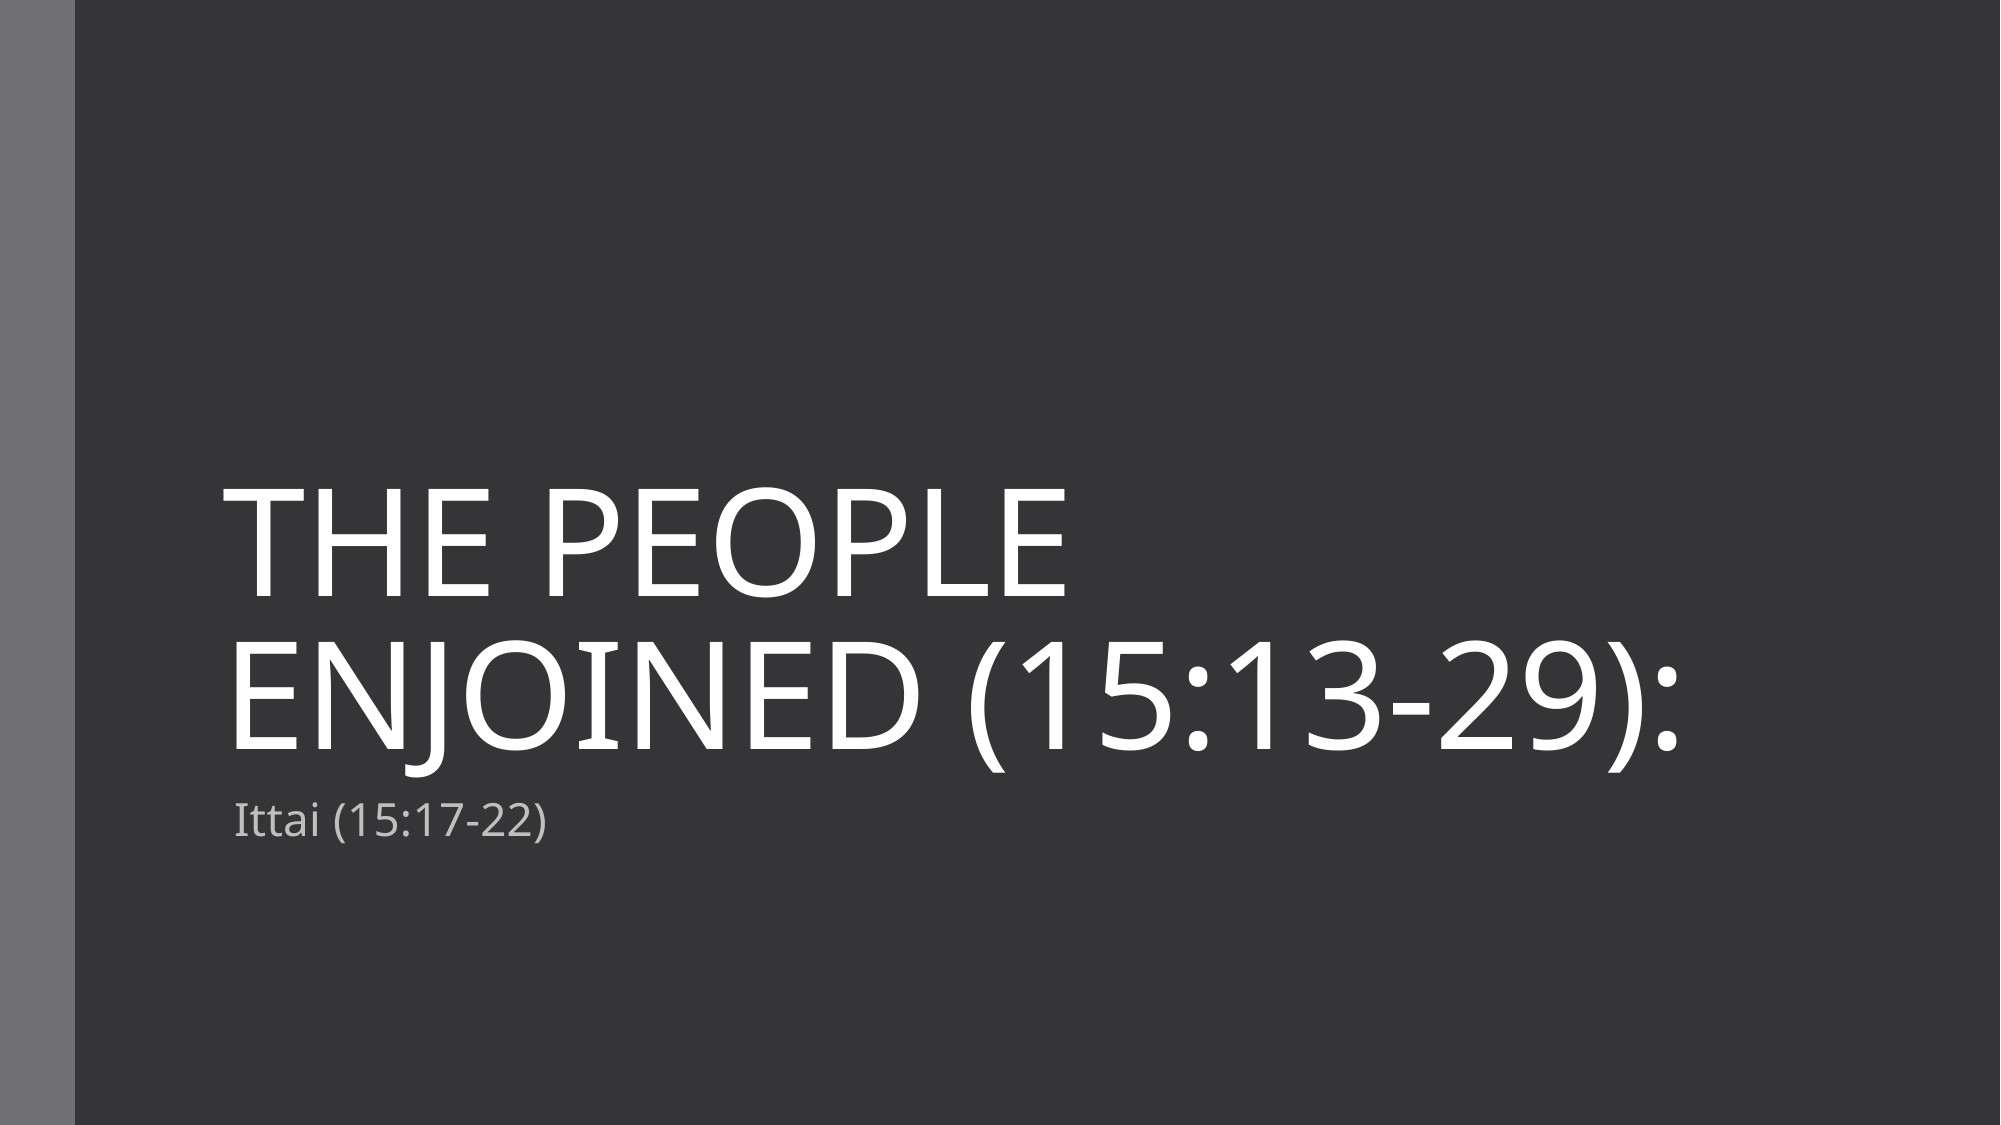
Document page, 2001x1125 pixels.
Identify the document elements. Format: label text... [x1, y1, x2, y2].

title THE PEOPLE ENJOINED (15:13-29): [206, 124, 1752, 787]
subtitle Ittai (15:17-22) [206, 787, 1752, 1066]
